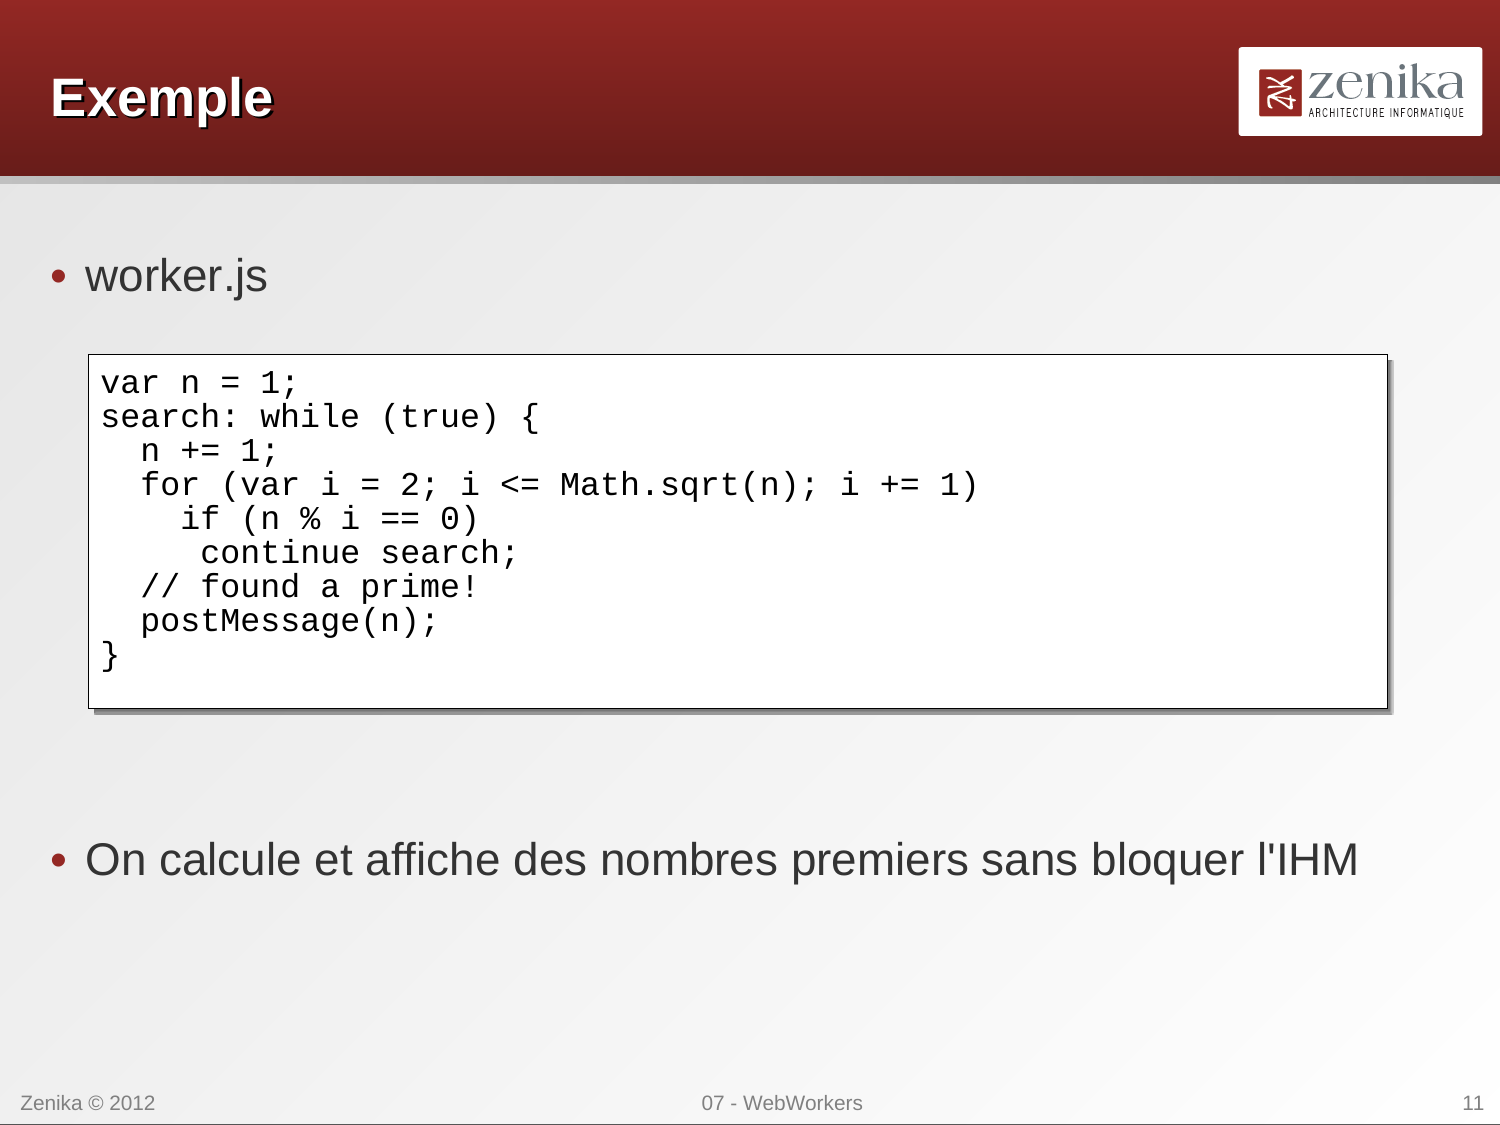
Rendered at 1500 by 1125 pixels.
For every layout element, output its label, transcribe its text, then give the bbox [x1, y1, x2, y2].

title Exemple [50, 22, 1206, 172]
picture [1257, 58, 1464, 125]
list worker.js On calcule et affiche des nombres premiers sans bloquer l'IHM [50, 249, 1435, 1064]
text_box var n = 1; search: while (true) { n += 1; for (var i = 2; i <= Math.sqrt(n); i += 1) if (n % i == 0) continue search; // found a prime! postMessage(n); } [88, 354, 1388, 709]
